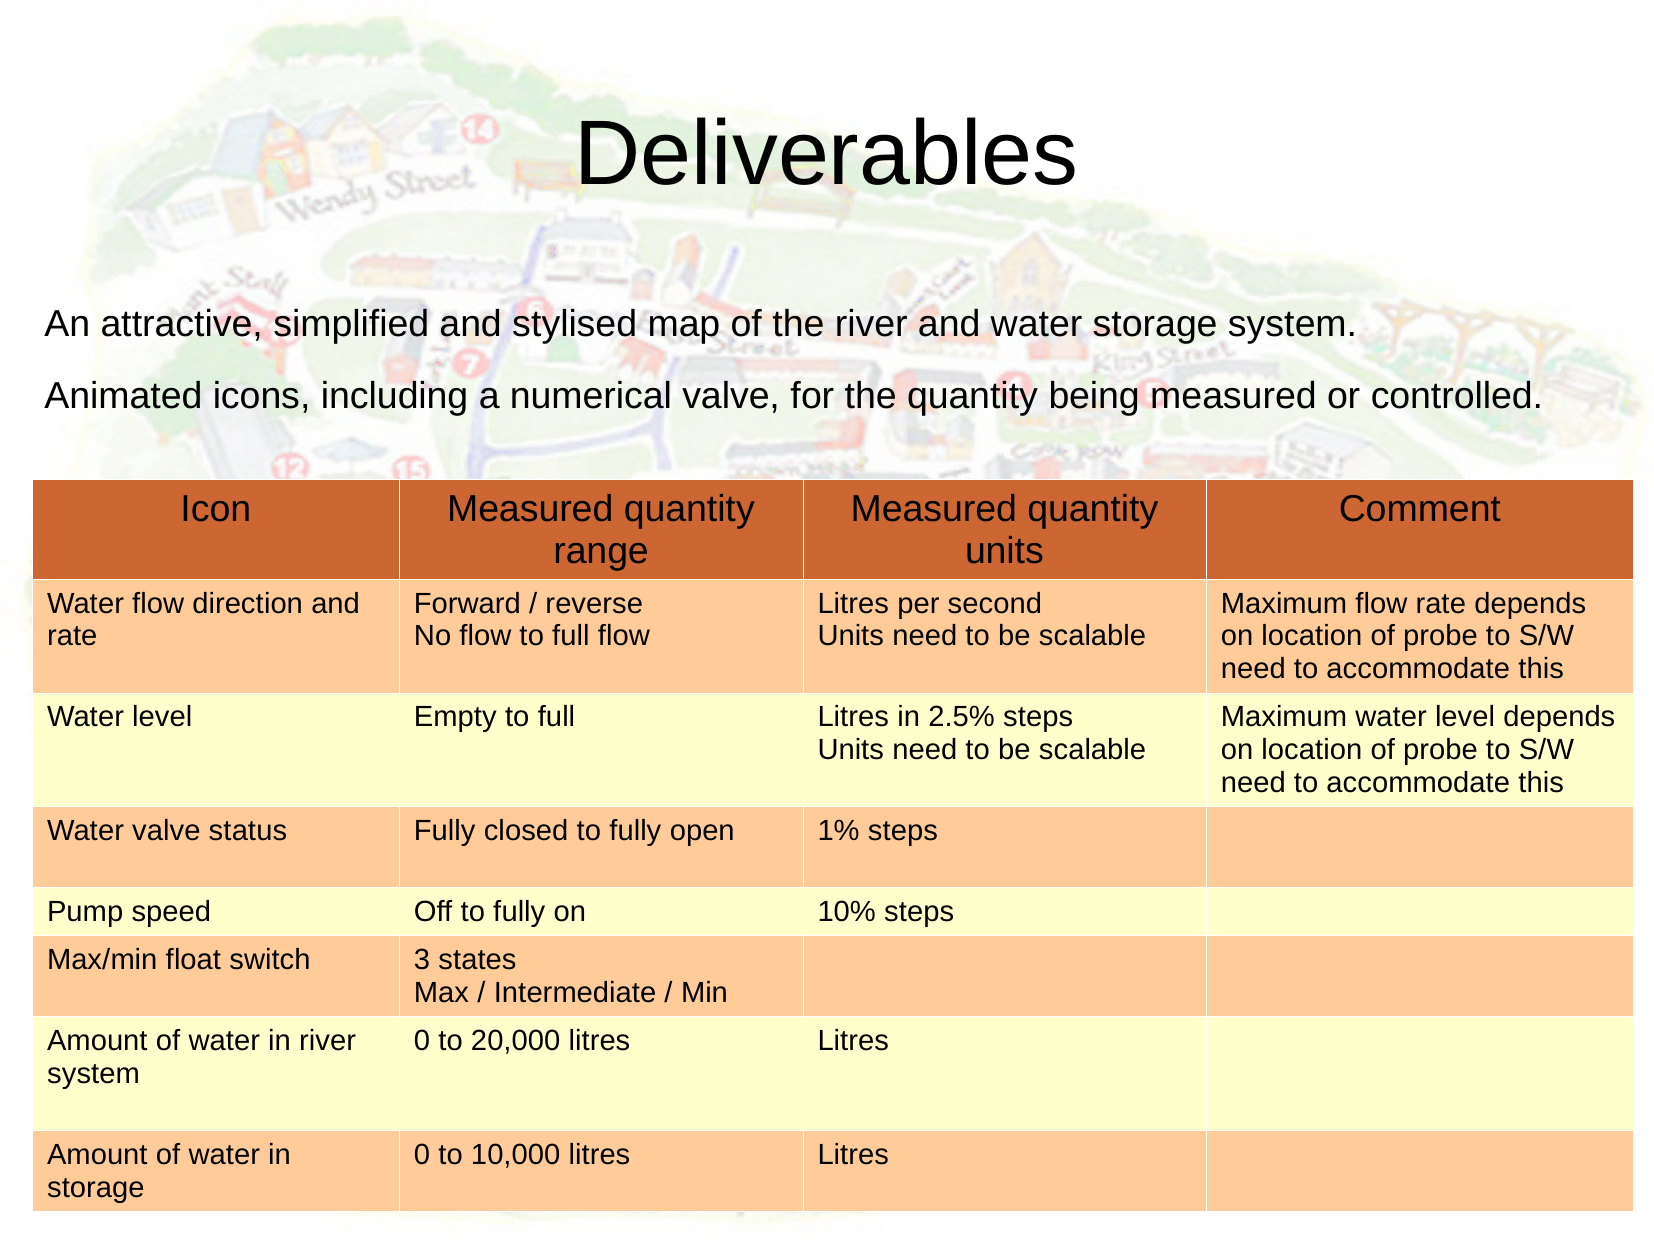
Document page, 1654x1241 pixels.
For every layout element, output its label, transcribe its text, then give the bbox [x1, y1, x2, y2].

table_cell Water flow direction and rate [33, 580, 399, 693]
table_cell Forward / reverse No flow to full flow [400, 580, 803, 693]
table_cell Max/min float switch [33, 936, 399, 1016]
table_cell [1207, 1017, 1633, 1130]
table_header Measured quantity units [804, 480, 1206, 579]
table_cell Pump speed [33, 888, 399, 935]
picture [0, 0, 1654, 1241]
table_cell Fully closed to fully open [400, 807, 803, 887]
table_cell Maximum water level depends on location of probe to S/W need to accommodate this [1207, 694, 1633, 806]
table_header Comment [1207, 480, 1633, 579]
table_cell Litres [804, 1131, 1206, 1211]
table_cell 0 to 10,000 litres [400, 1131, 803, 1211]
table_cell [1207, 888, 1633, 935]
table_cell [1207, 807, 1633, 887]
table_cell Amount of water in storage [33, 1131, 399, 1211]
table_cell Maximum flow rate depends on location of probe to S/W need to accommodate this [1207, 580, 1633, 693]
table_header Measured quantity range [400, 480, 803, 579]
table_cell [804, 936, 1206, 1016]
table_cell Water level [33, 694, 399, 806]
table_cell 1% steps [804, 807, 1206, 887]
table_cell Litres [804, 1017, 1206, 1130]
table_cell 3 states Max / Intermediate / Min [400, 936, 803, 1016]
table_cell Amount of water in river system [33, 1017, 399, 1130]
text_box An attractive, simplified and stylised map of the river and water storage system. Animated icons, including a numerical valve, for the quantity being measured or controlled. [29, 295, 1595, 467]
table_cell 0 to 20,000 litres [400, 1017, 803, 1130]
table_cell Litres in 2.5% steps Units need to be scalable [804, 694, 1206, 806]
table_cell [1207, 1131, 1633, 1211]
title Deliverables [82, 49, 1571, 257]
table_cell Off to fully on [400, 888, 803, 935]
table_cell Water valve status [33, 807, 399, 887]
table_cell [1207, 936, 1633, 1016]
table_header Icon [33, 480, 399, 579]
table_cell Empty to full [400, 694, 803, 806]
table_cell 10% steps [804, 888, 1206, 935]
table_cell Litres per second Units need to be scalable [804, 580, 1206, 693]
